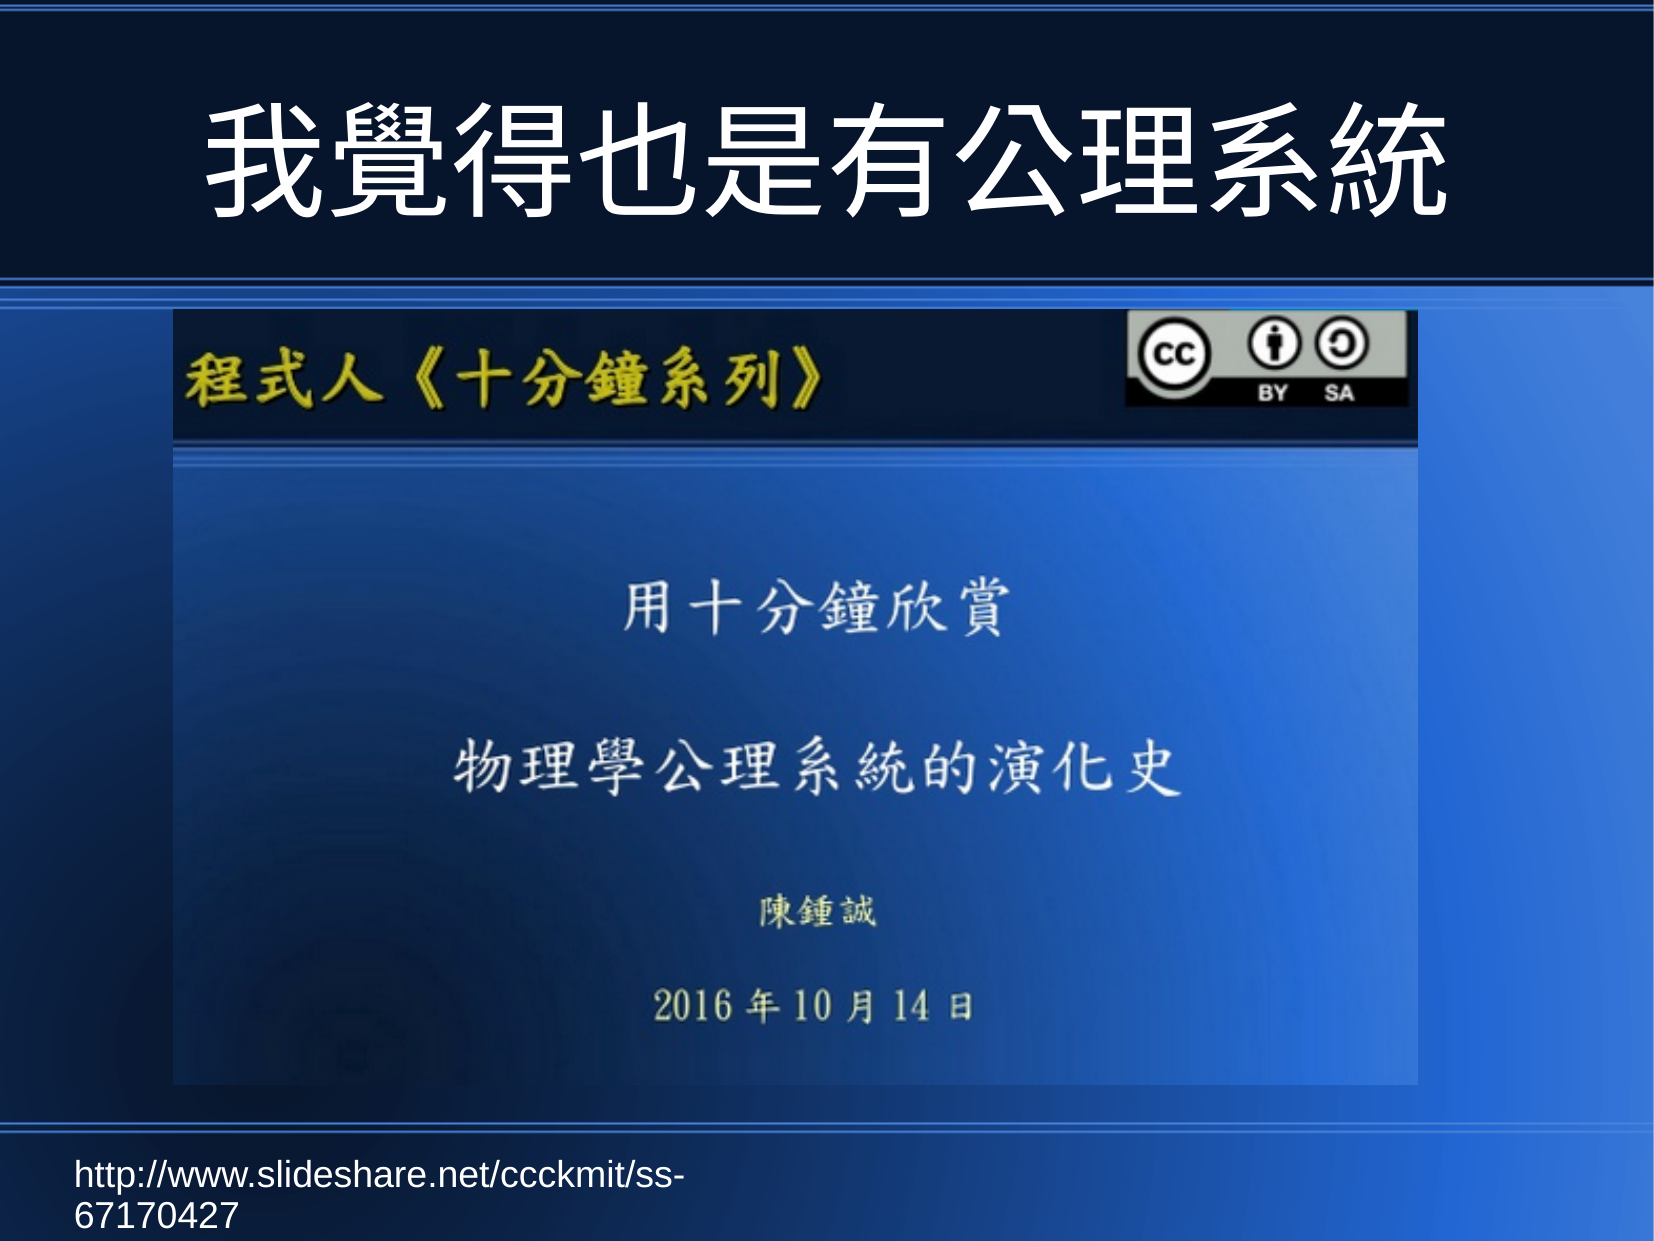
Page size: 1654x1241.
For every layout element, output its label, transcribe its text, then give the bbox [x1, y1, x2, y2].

title 我覺得也是有公理系統 [82, 49, 1571, 257]
text_box http://www.slideshare.net/ccckmit/ss-67170427 [59, 1145, 865, 1203]
picture [0, 0, 1654, 1241]
